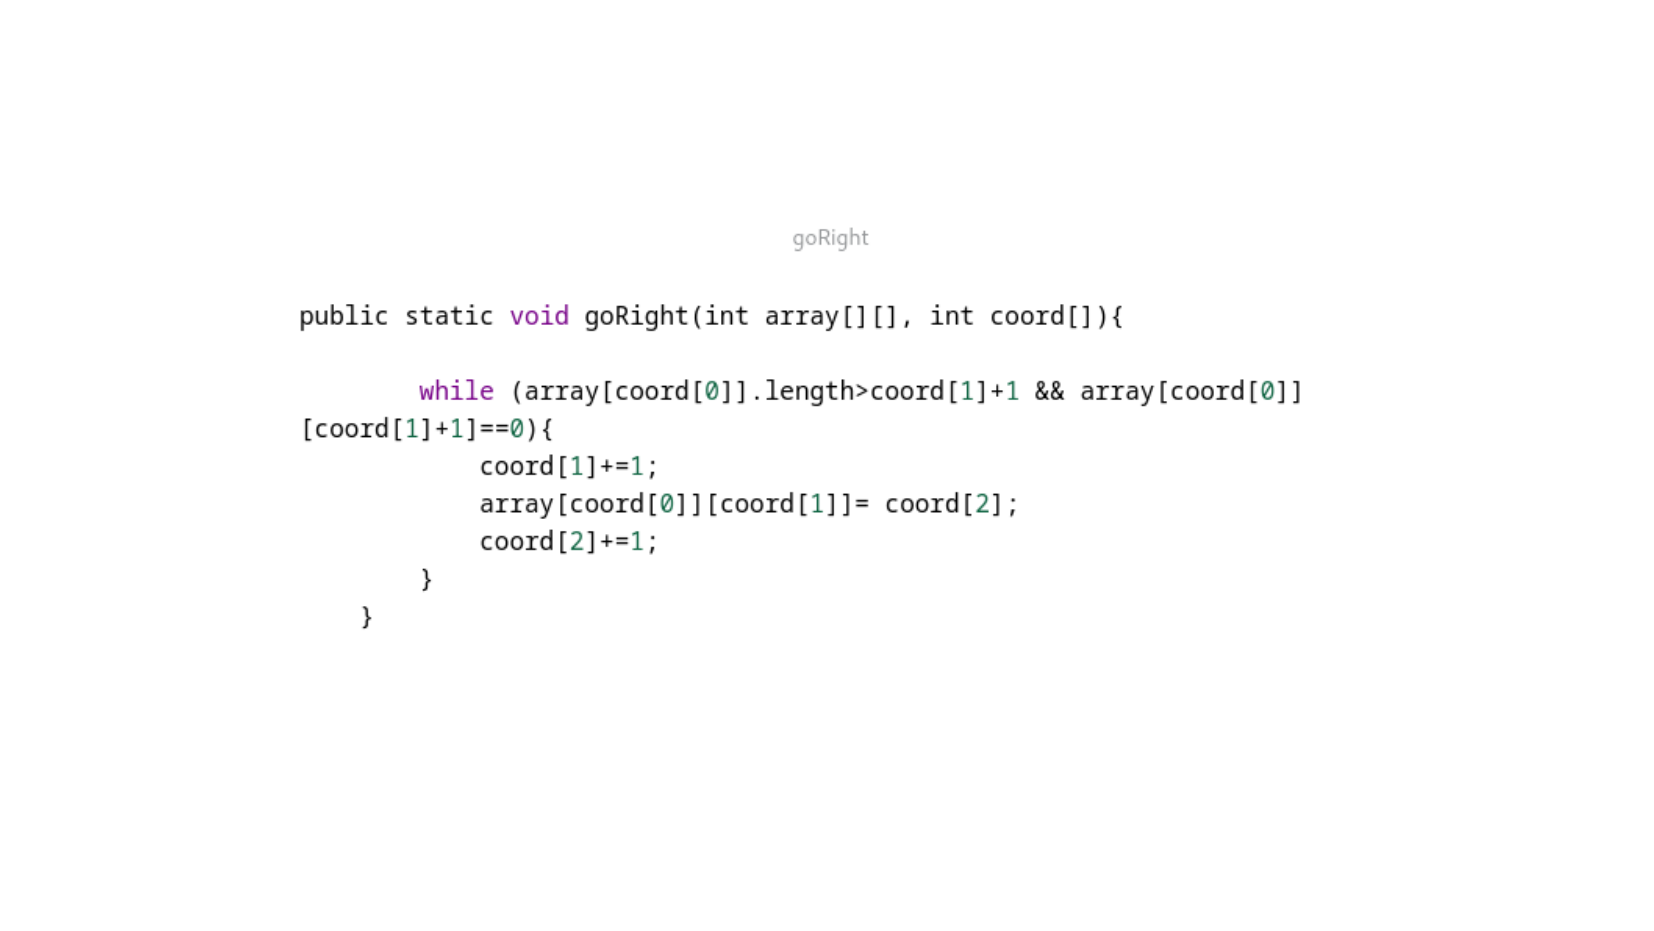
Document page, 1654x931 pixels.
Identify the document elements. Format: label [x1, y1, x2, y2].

picture [112, 37, 1550, 750]
